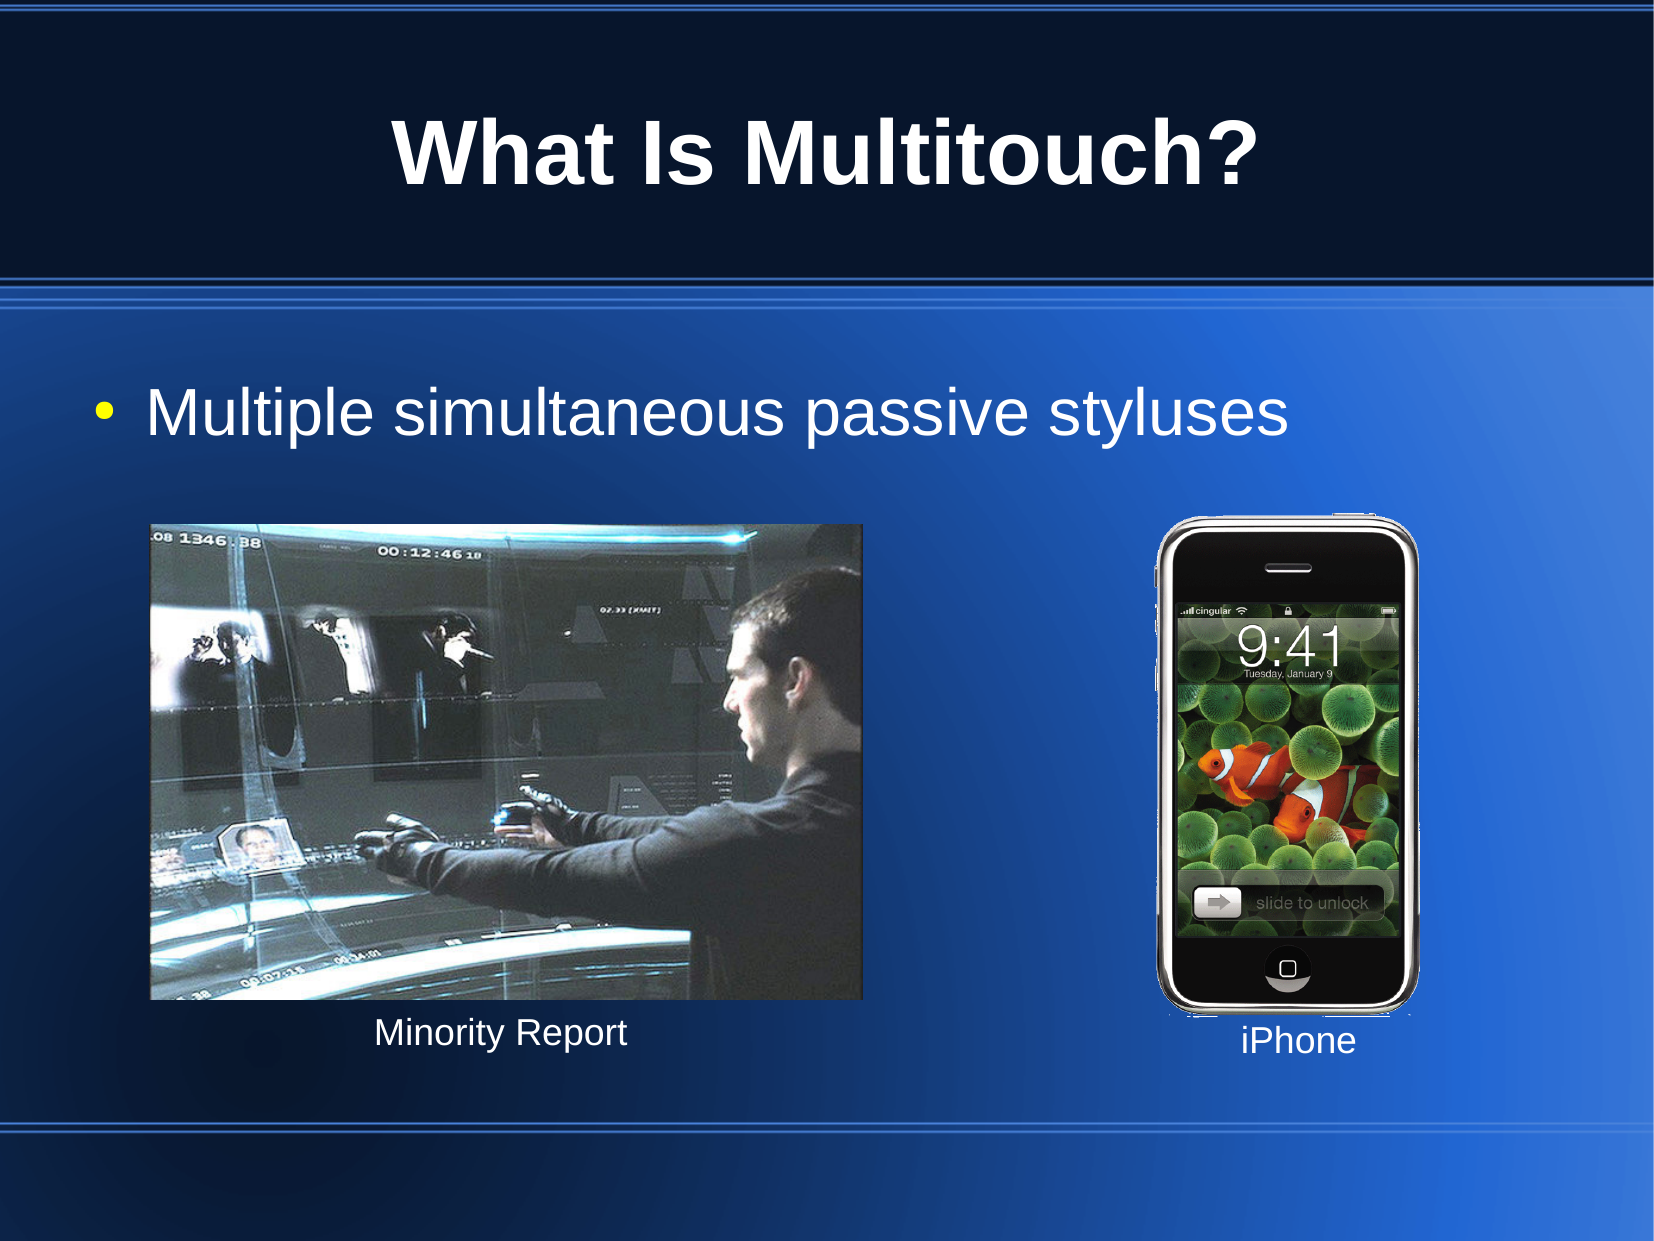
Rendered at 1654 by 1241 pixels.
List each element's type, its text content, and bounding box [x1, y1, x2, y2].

text_box Minority Report [337, 1003, 665, 1075]
list Multiple simultaneous passive styluses [75, 375, 1576, 488]
picture [0, 0, 1654, 1241]
text_box iPhone [1173, 1012, 1426, 1084]
title What Is Multitouch? [82, 49, 1571, 257]
